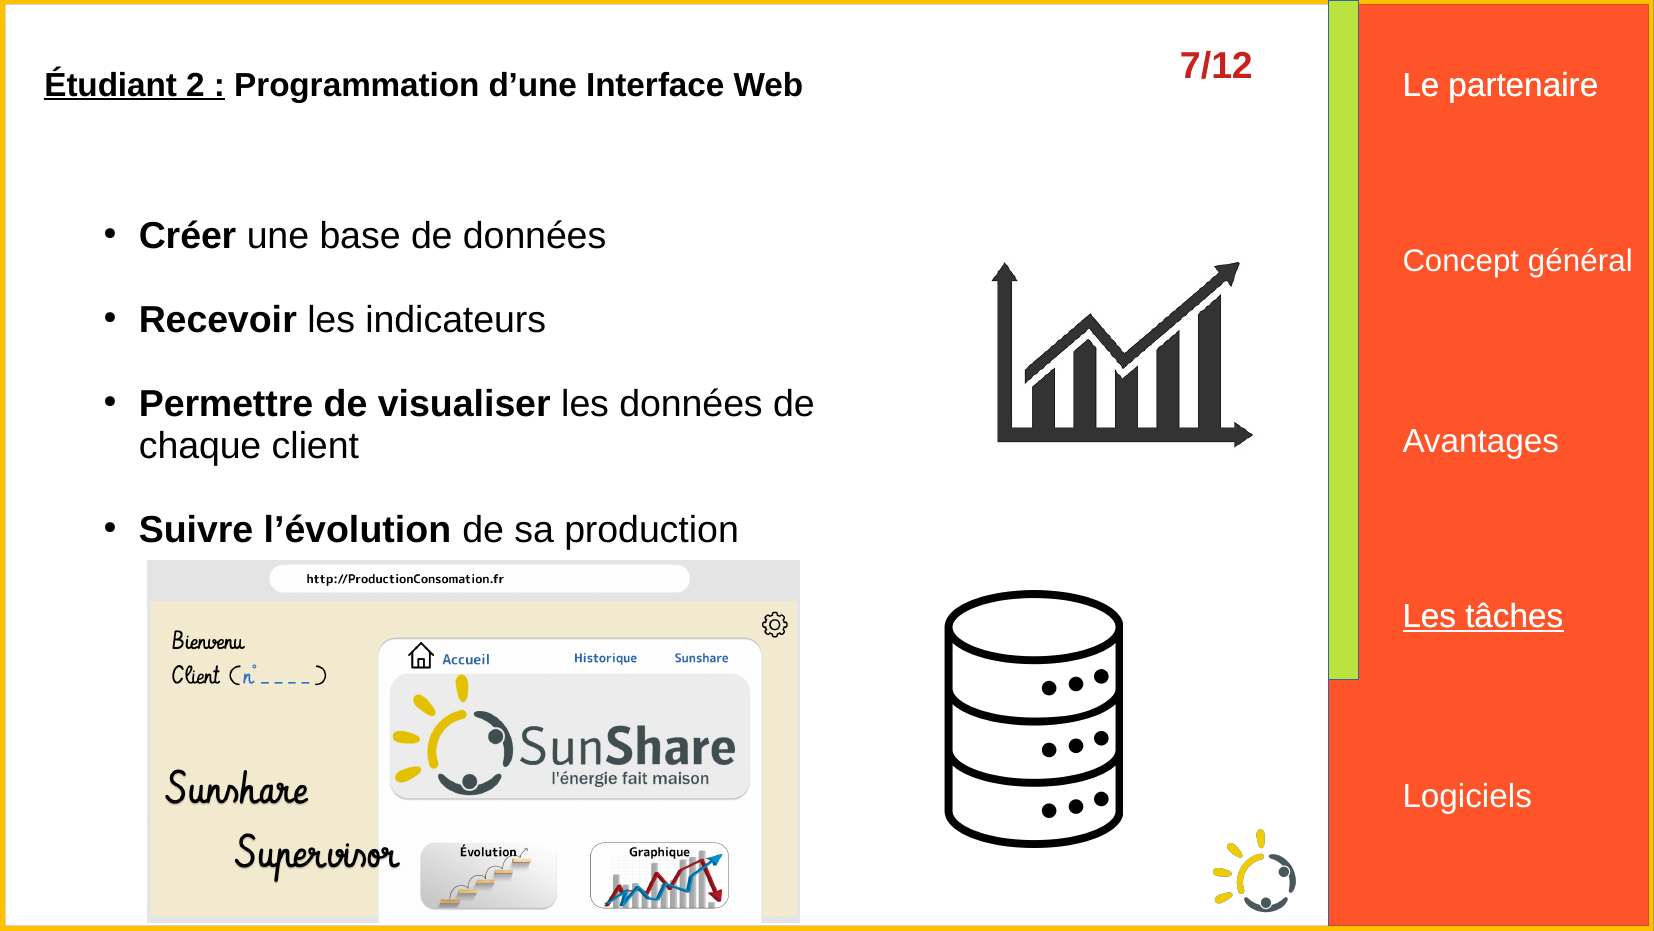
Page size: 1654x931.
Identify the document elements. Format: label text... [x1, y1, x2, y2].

text_box [1328, 0, 1359, 680]
text_box Étudiant 2 : Programmation d’une Interface Web [29, 58, 916, 148]
text_box Créer une base de données Recevoir les indicateurs Permettre de visualiser les données de chaque client Suivre l’évolution de sa production [88, 206, 945, 569]
text_box Le partenaire [1387, 59, 1654, 116]
picture [0, 0, 1654, 931]
text_box Les tâches [1387, 590, 1654, 678]
